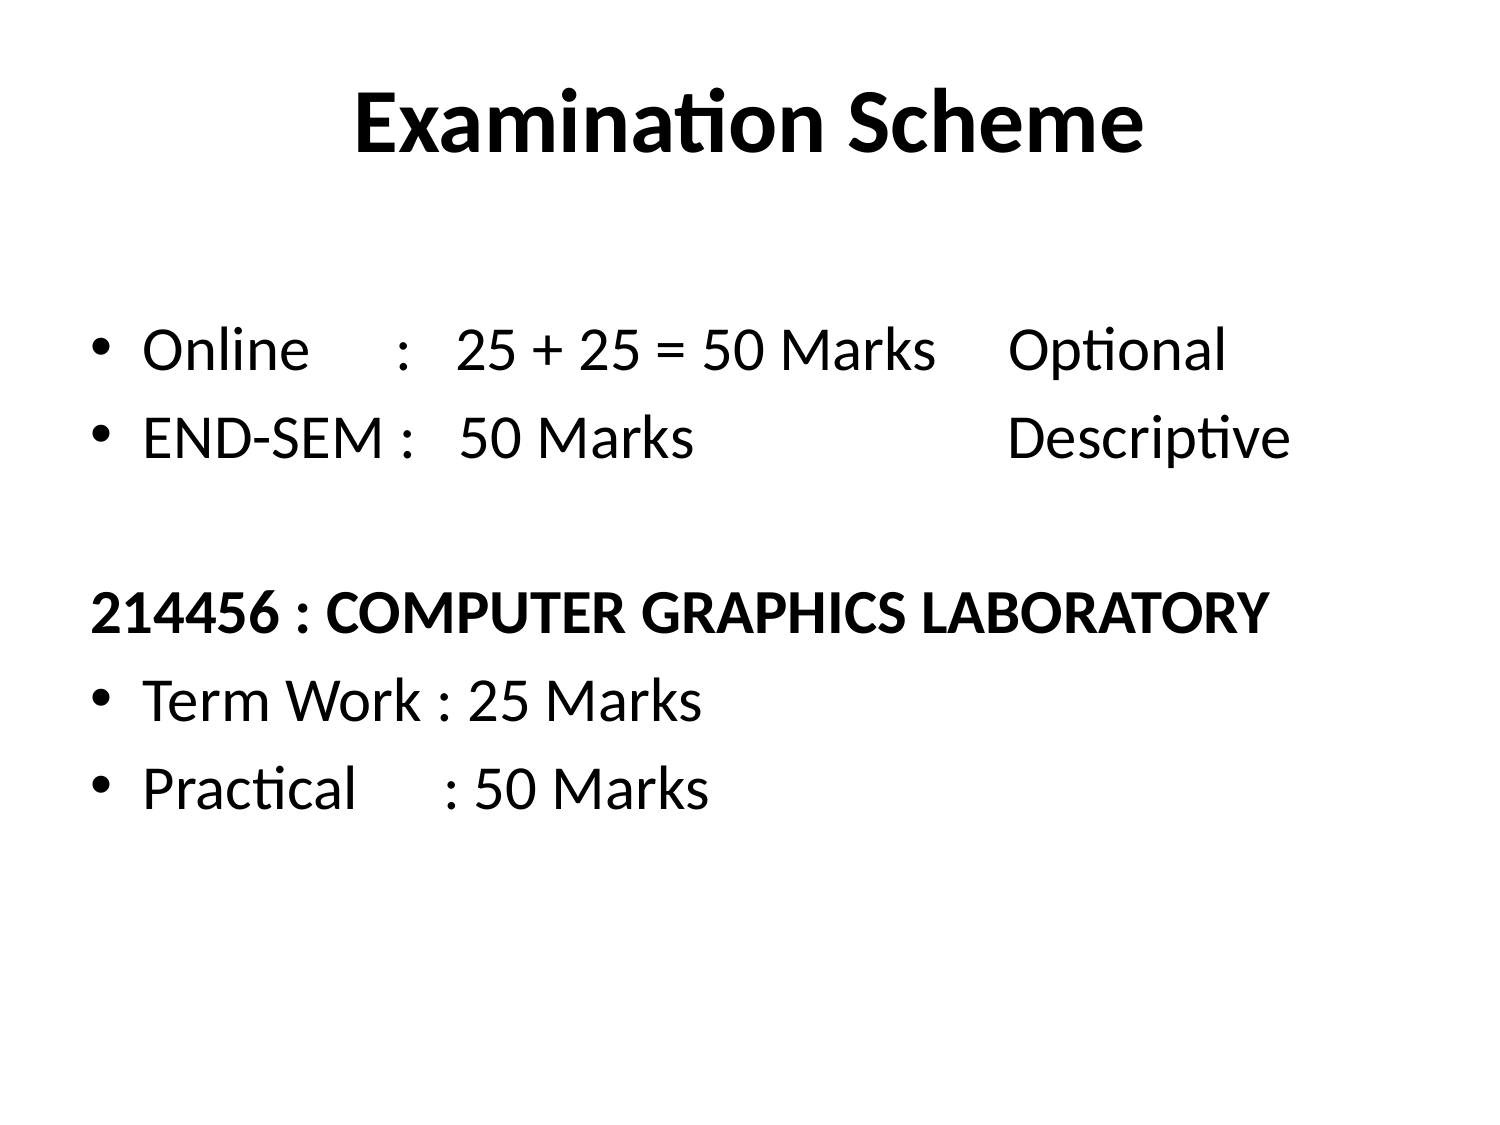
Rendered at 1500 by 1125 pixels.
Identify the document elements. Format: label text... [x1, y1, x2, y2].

list Online : 25 + 25 = 50 Marks Optional END-SEM : 50 Marks Descriptive 214456 : COMPUTER GRAPHICS LABORATORY Term Work : 25 Marks Practical : 50 Marks [75, 212, 1425, 1005]
title Examination Scheme [75, 37, 1425, 196]
